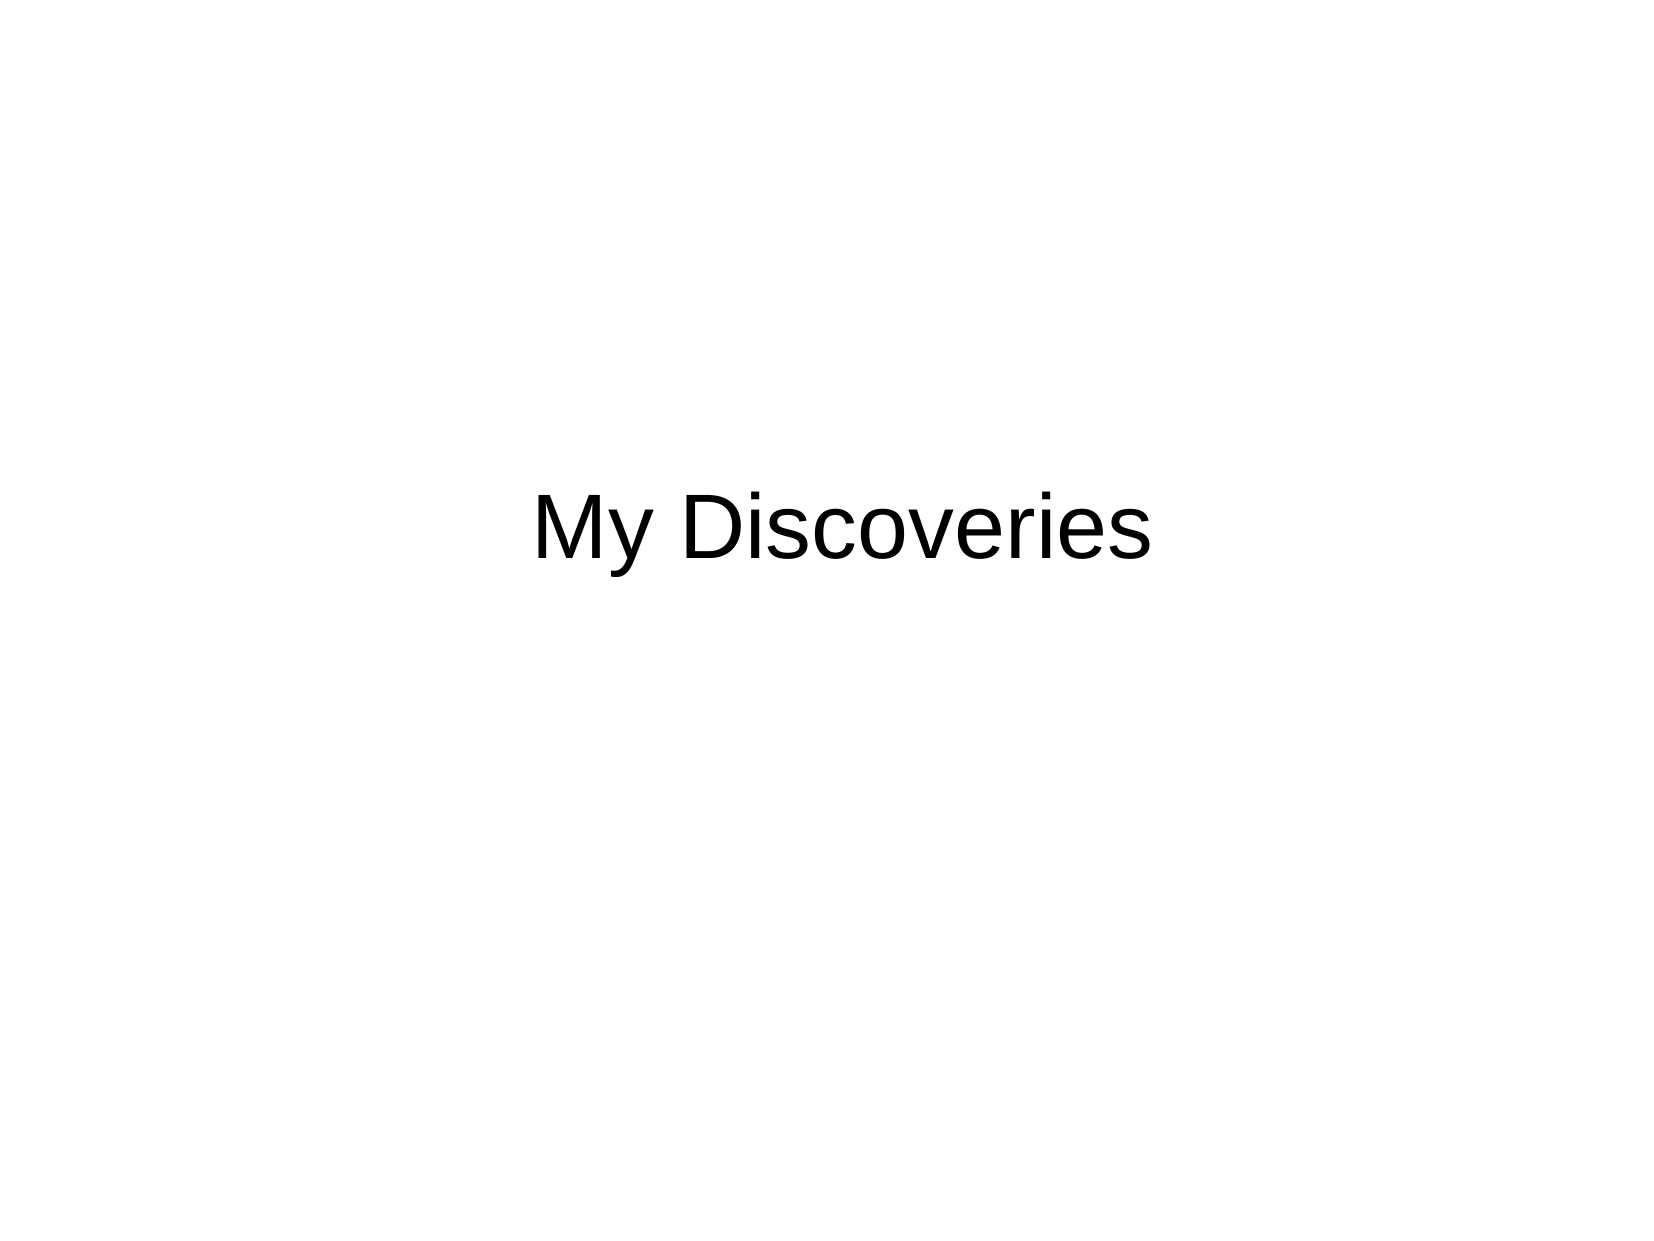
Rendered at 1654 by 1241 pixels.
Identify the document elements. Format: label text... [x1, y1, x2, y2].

text_box My Discoveries [516, 475, 1170, 579]
